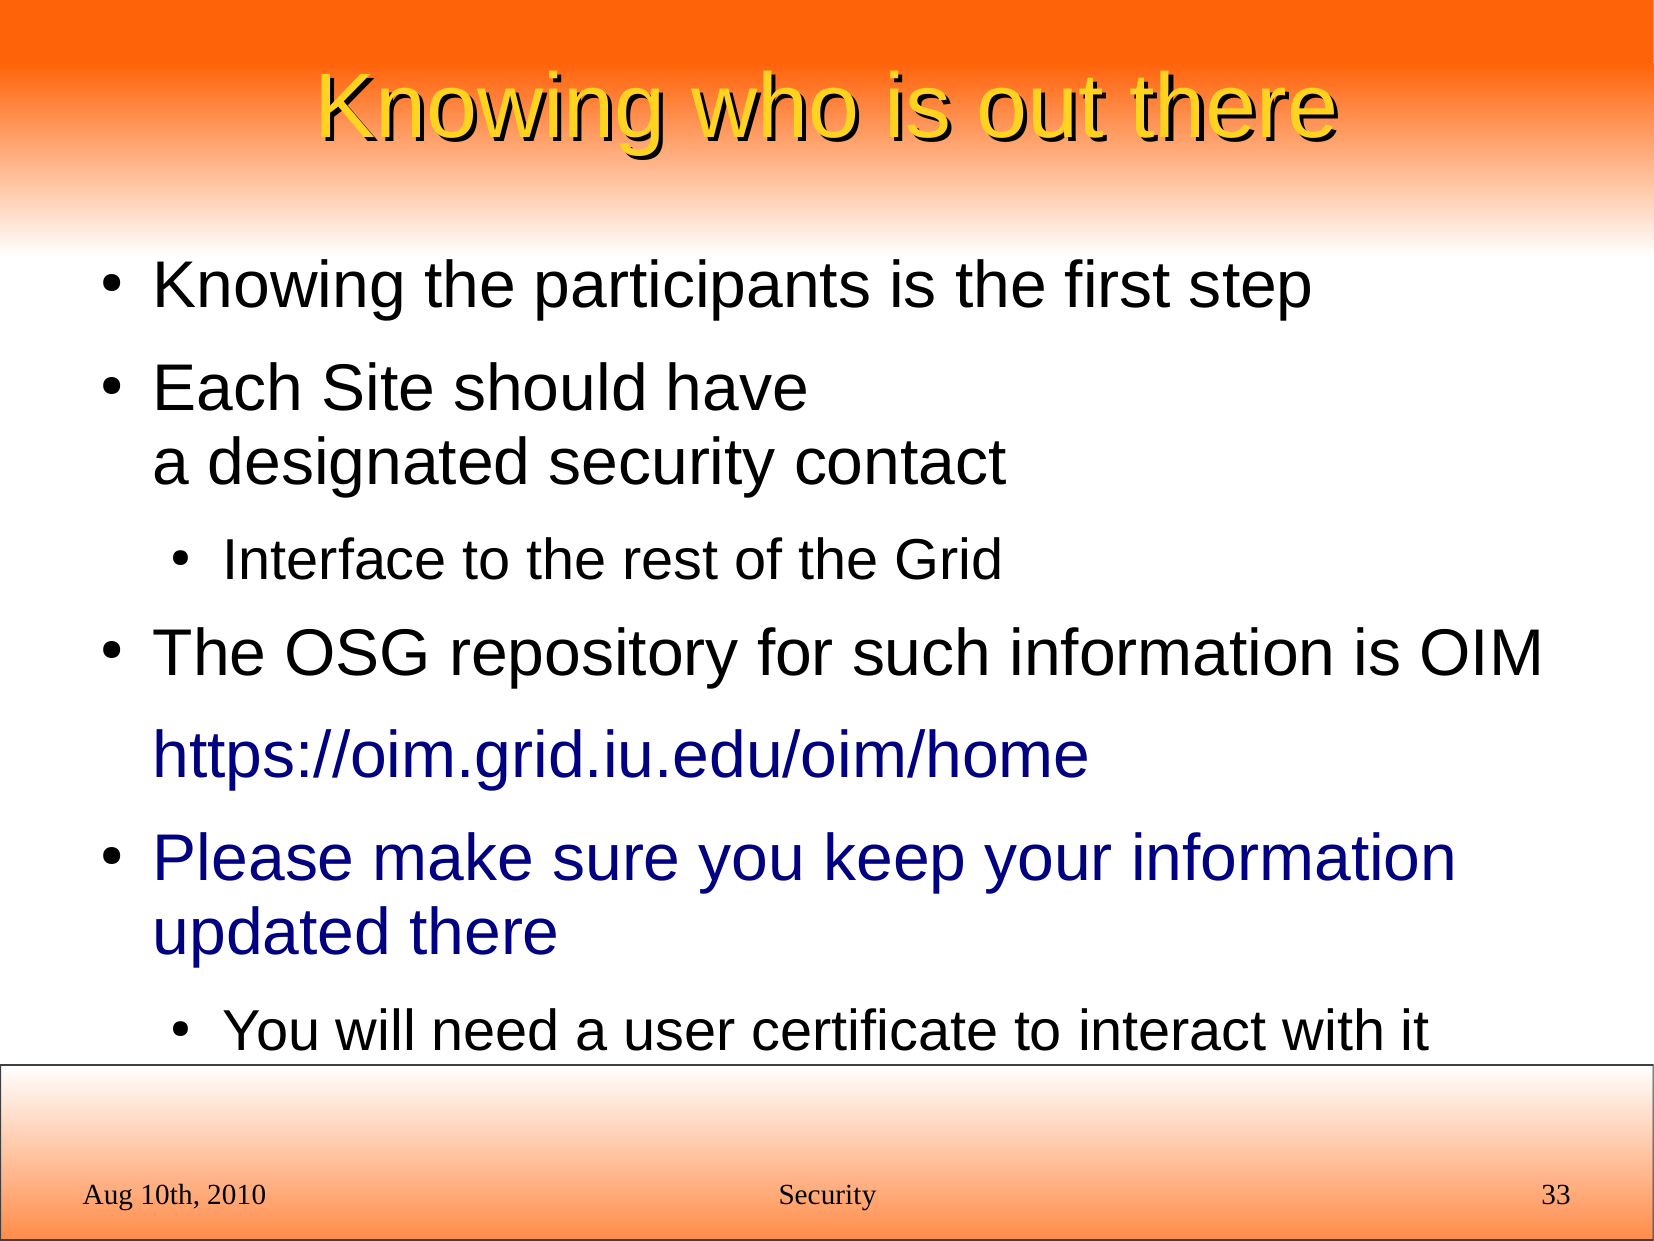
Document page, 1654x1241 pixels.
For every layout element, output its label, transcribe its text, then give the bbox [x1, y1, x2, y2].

title Knowing who is out there [82, 9, 1571, 202]
list Knowing the participants is the first step Each Site should have a designated security contact Interface to the rest of the Grid The OSG repository for such information is OIM https://oim.grid.iu.edu/oim/home Please make sure you keep your information updated there You will need a user certificate to interact with it [82, 247, 1571, 1067]
